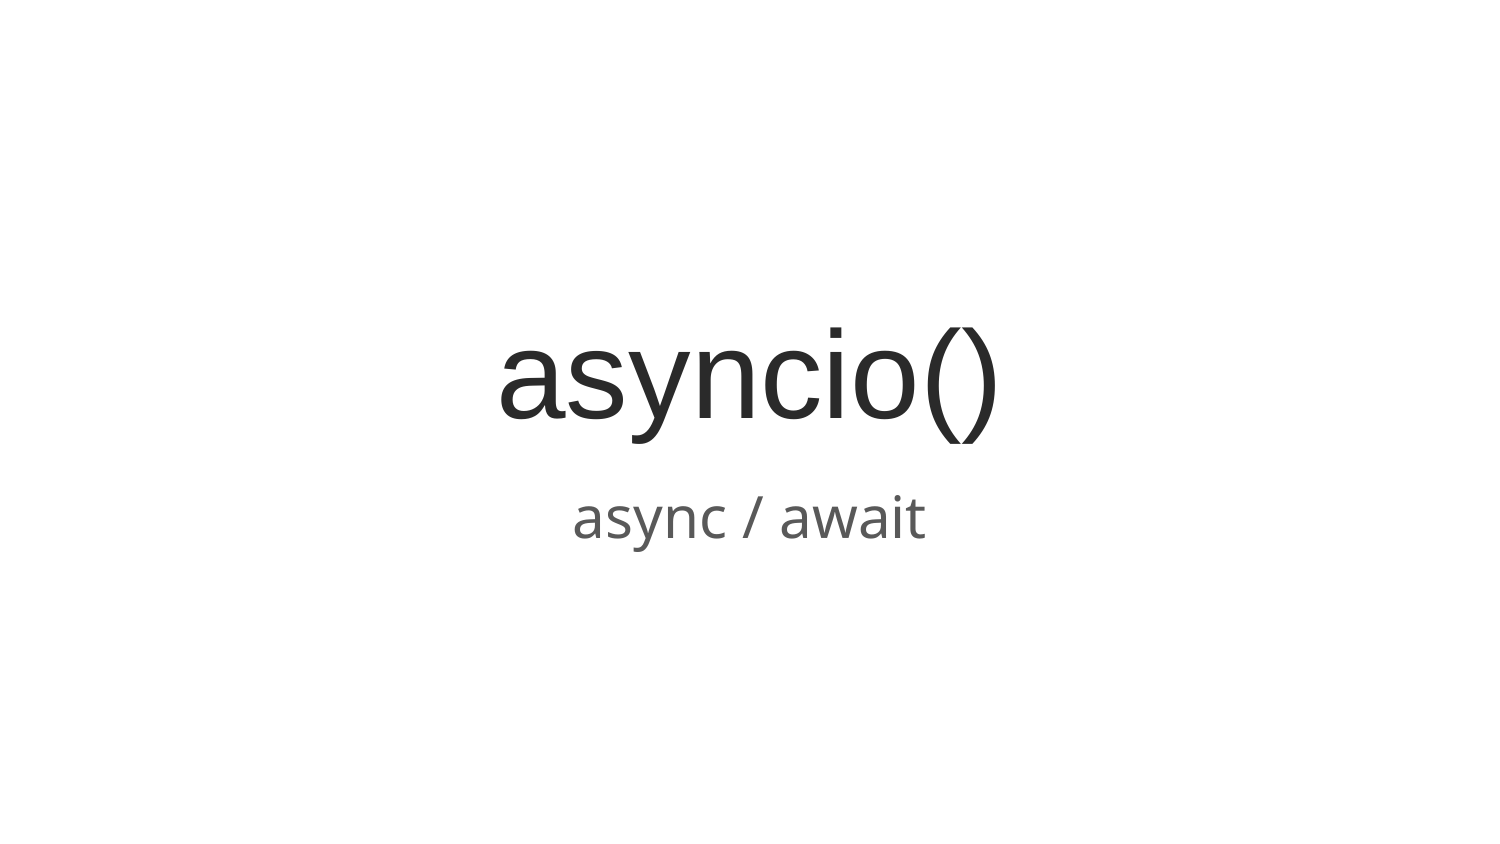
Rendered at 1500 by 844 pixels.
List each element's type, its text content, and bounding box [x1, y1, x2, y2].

subtitle async / await [51, 464, 1449, 595]
title asyncio() [51, 122, 1449, 459]
